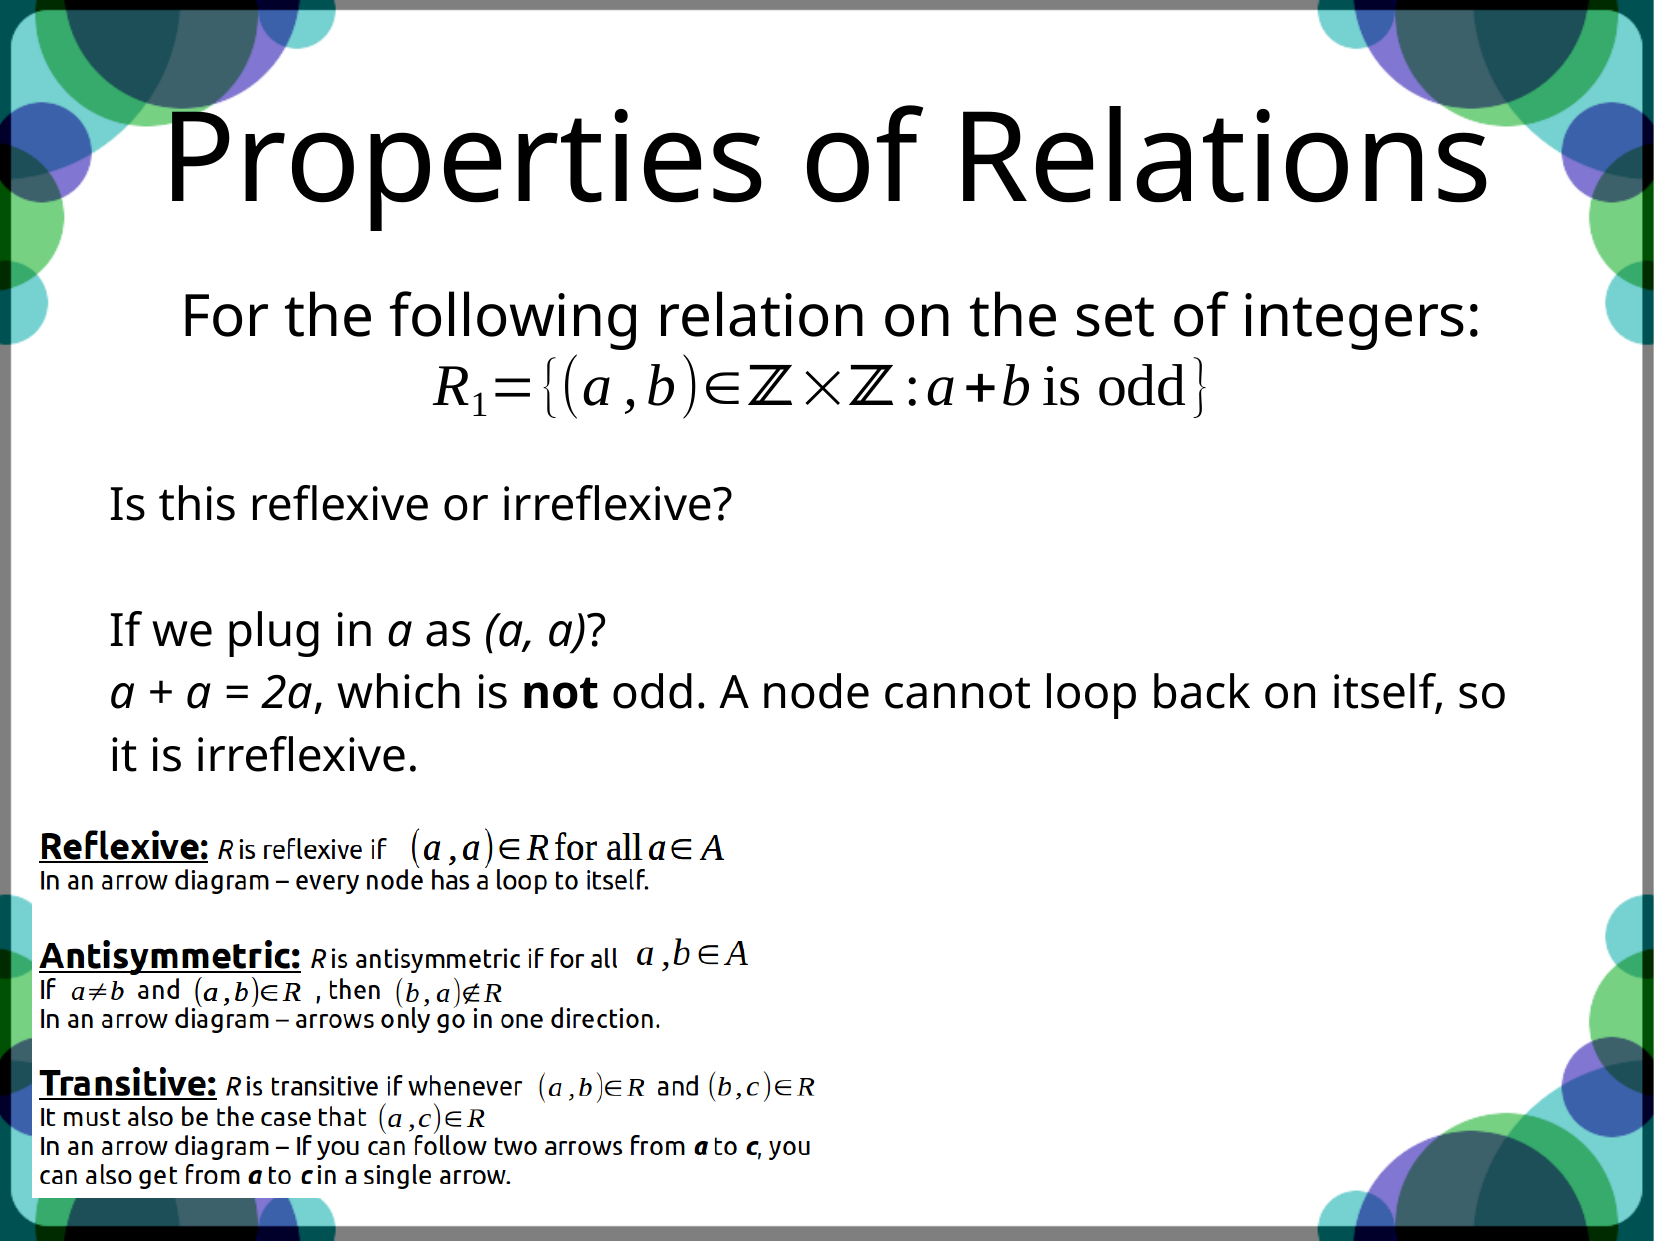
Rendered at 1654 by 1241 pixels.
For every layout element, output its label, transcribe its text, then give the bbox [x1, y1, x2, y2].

text_box Is this reflexive or irreflexive? If we plug in a as (a, a)? a + a = 2a, which is not odd. A node cannot loop back on itself, so it is irreflexive. [94, 464, 1563, 737]
text_box For the following relation on the set of integers: [173, 274, 1489, 387]
picture [0, 0, 1654, 1241]
title Properties of Relations [82, 49, 1571, 257]
chart [414, 350, 1229, 427]
